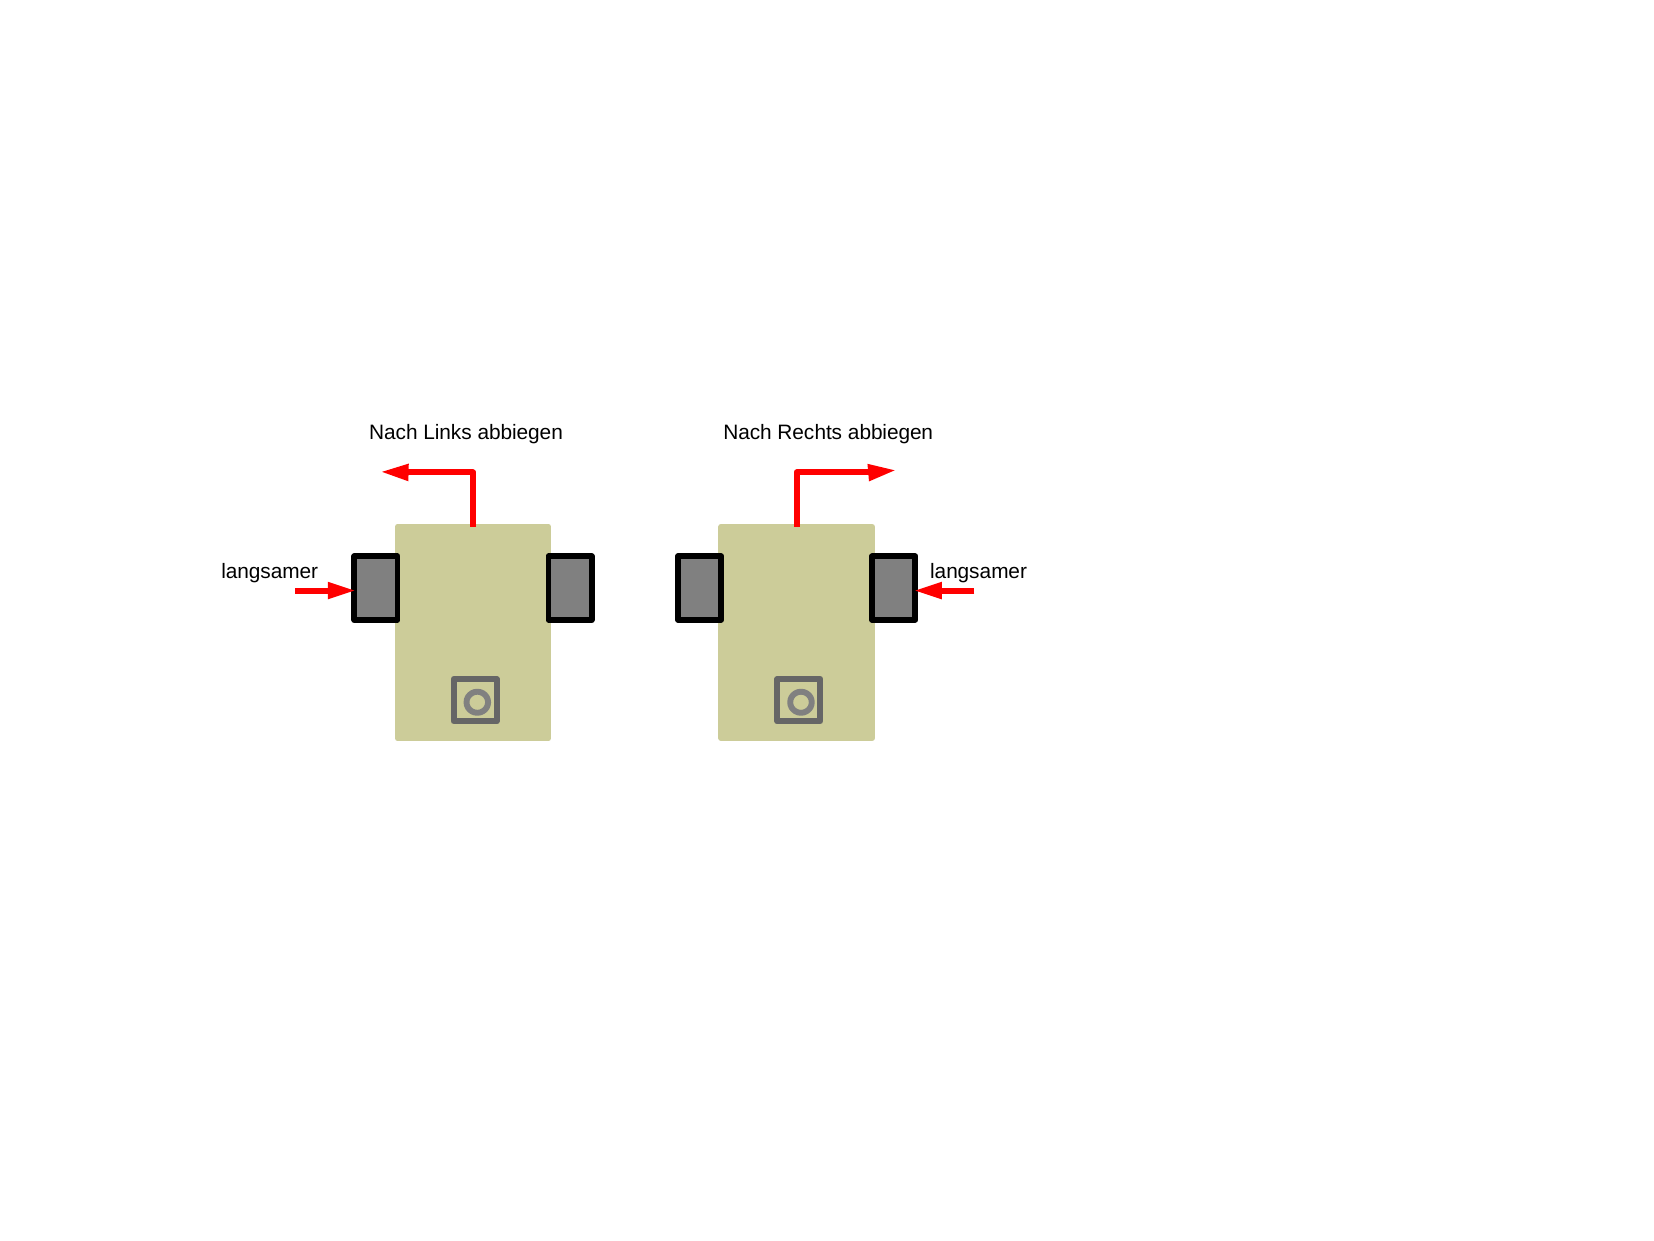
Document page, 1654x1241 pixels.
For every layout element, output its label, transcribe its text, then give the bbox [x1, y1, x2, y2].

text_box [678, 526, 916, 739]
text_box [354, 526, 592, 739]
text_box Nach Rechts abbiegen [708, 413, 975, 452]
text_box Nach Links abbiegen [354, 413, 621, 452]
text_box langsamer [915, 552, 1063, 591]
text_box langsamer [206, 552, 355, 591]
